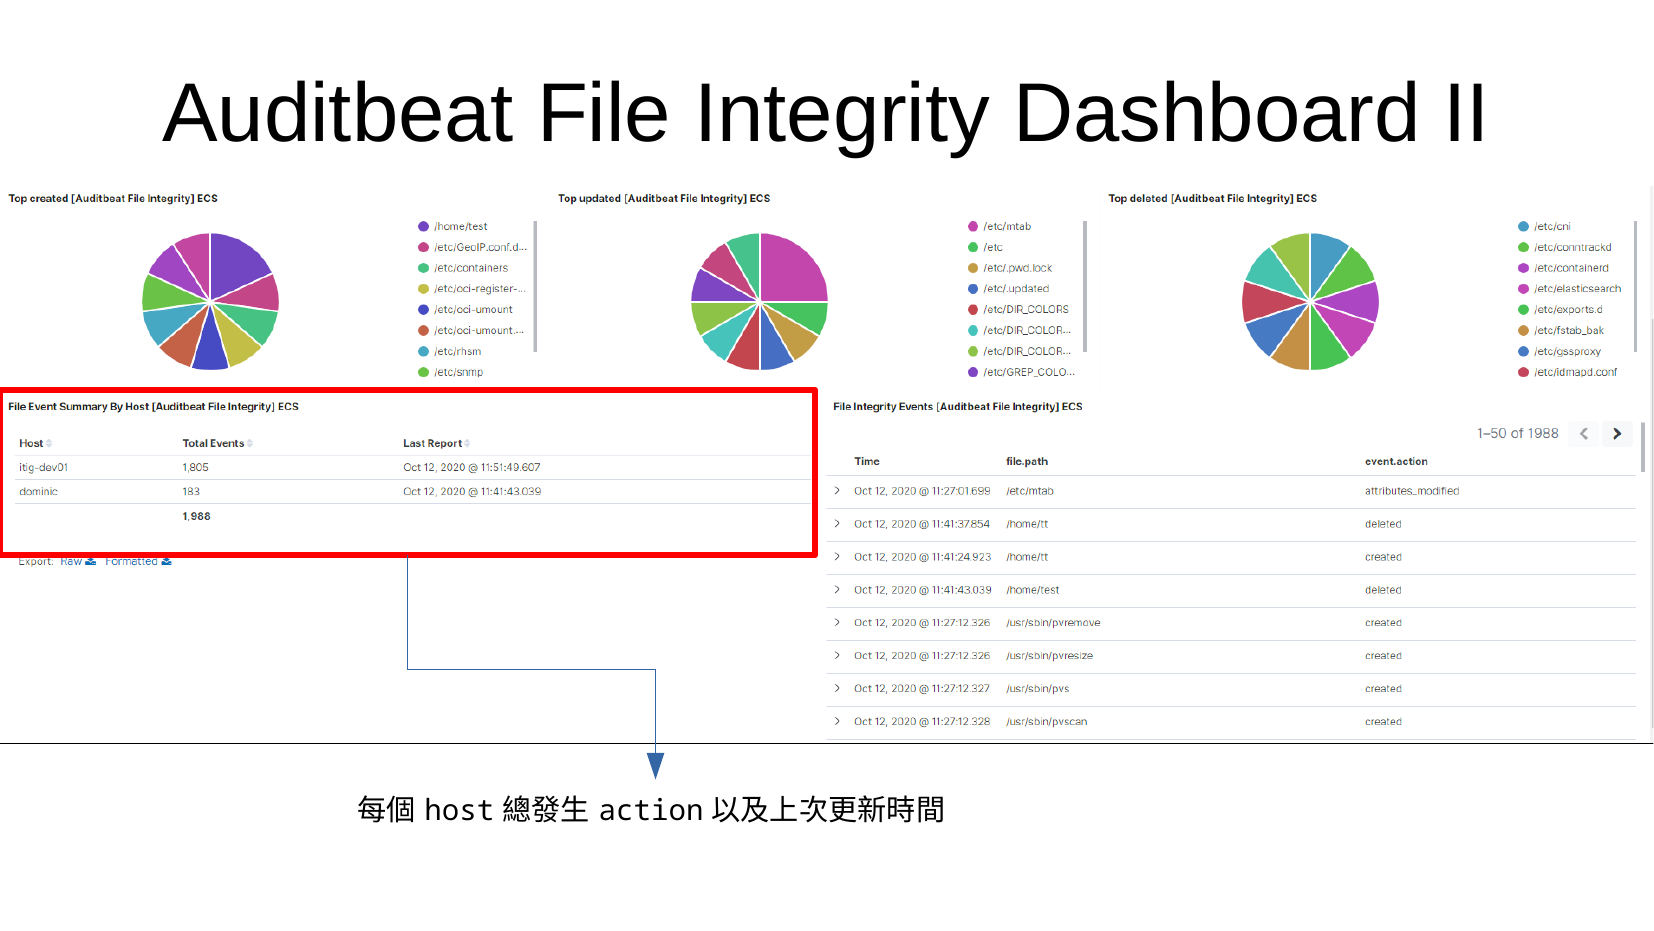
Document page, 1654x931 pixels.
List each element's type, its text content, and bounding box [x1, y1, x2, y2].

picture [3, 393, 812, 552]
text_box 每個host總發生action以及上次更新時間 [342, 779, 969, 864]
picture [0, 558, 655, 744]
picture [0, 186, 1654, 744]
text_box Auditbeat File Integrity Dashboard II [85, 59, 1568, 186]
